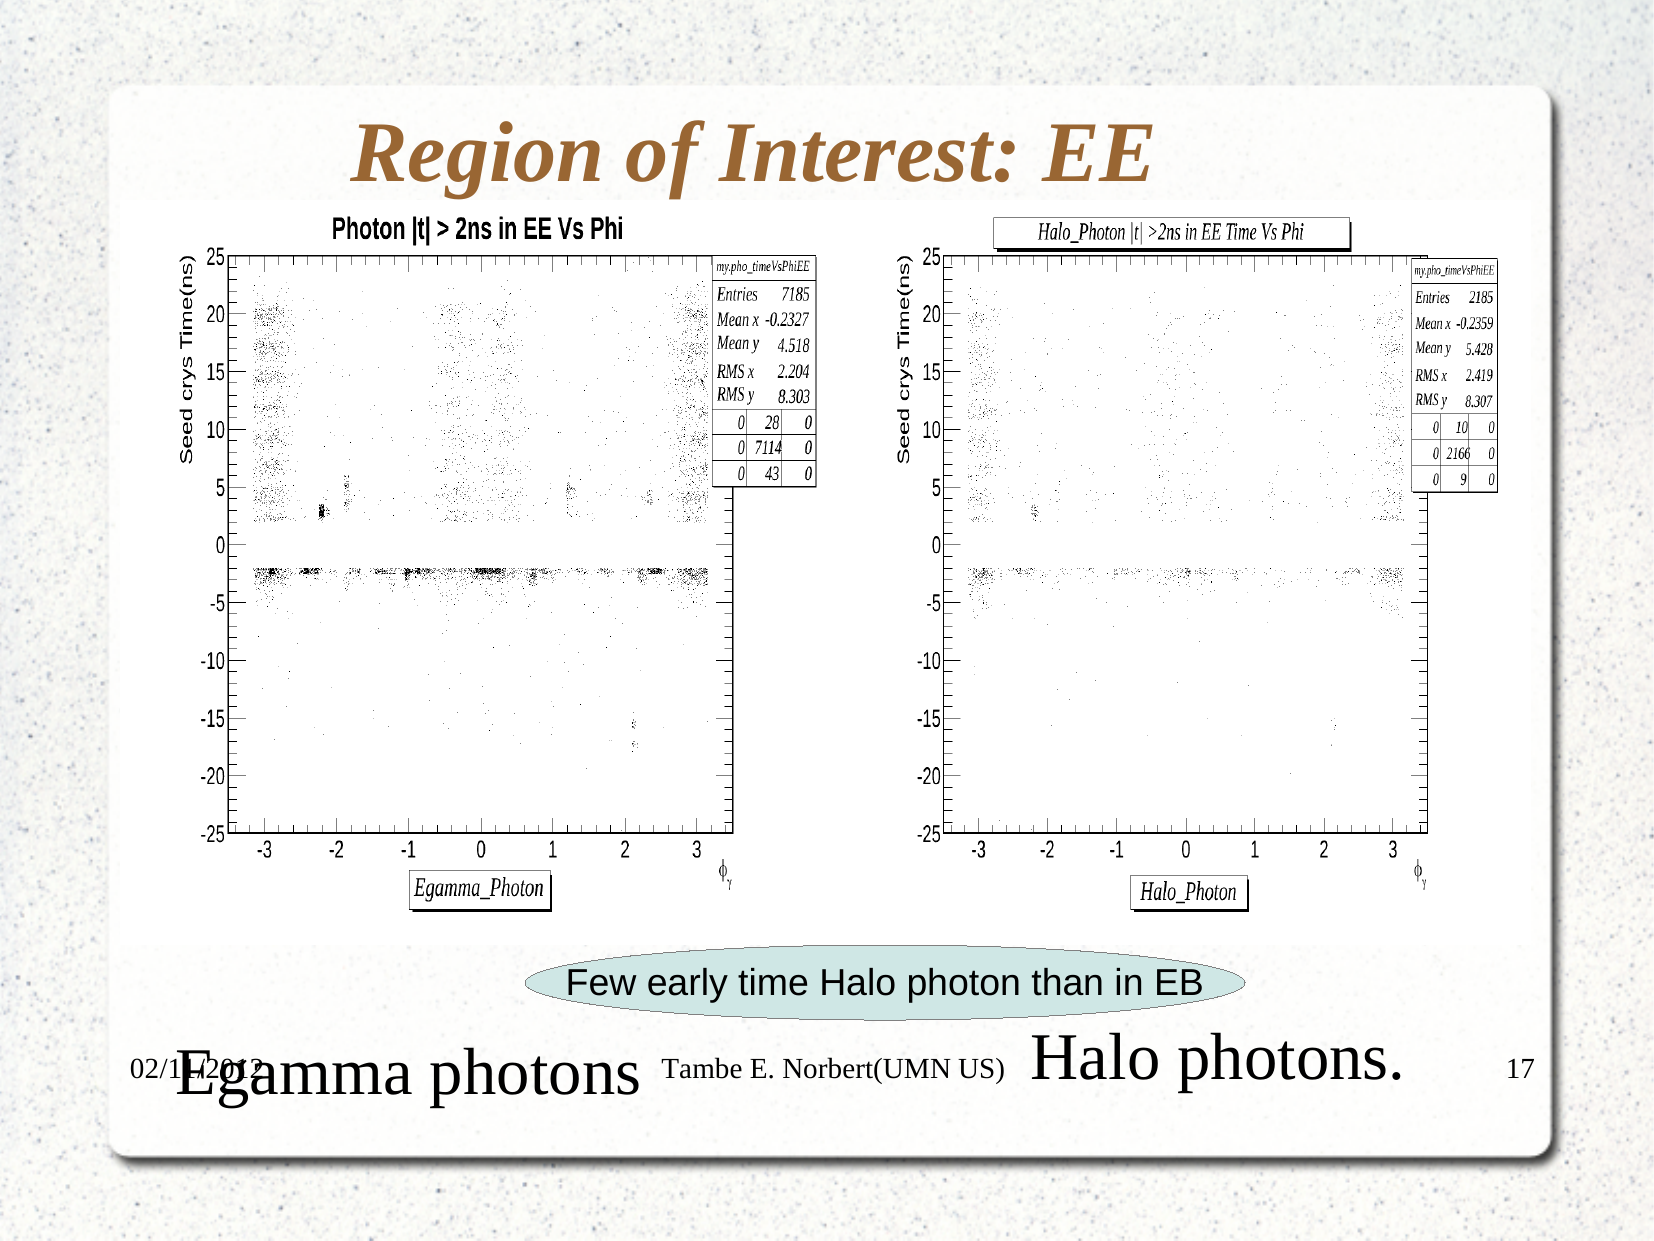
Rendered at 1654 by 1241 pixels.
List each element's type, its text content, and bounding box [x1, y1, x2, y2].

picture [0, 0, 1654, 1241]
list Halo photons. [960, 1020, 1486, 1095]
text_box Few early time Halo photon than in EB [525, 946, 1246, 1021]
title Region of Interest: EE [270, 105, 1261, 200]
list Egamma photons [105, 1035, 648, 1110]
